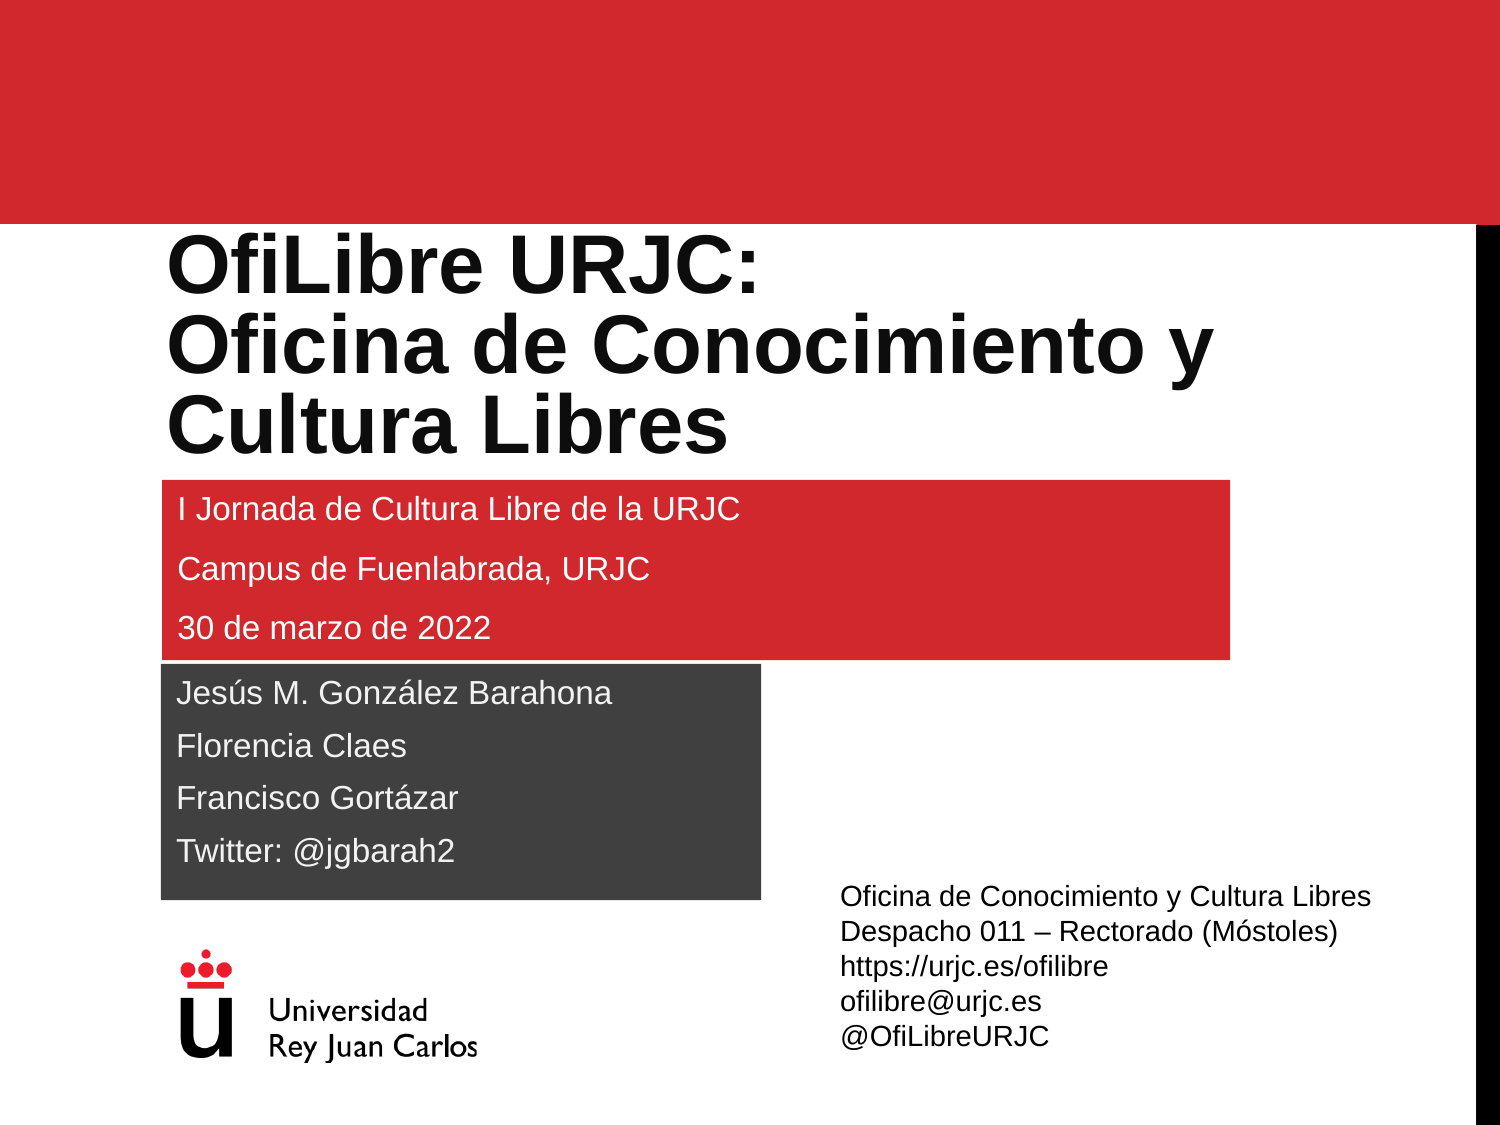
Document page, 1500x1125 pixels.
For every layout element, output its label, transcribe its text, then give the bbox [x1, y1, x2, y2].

text_box I Jornada de Cultura Libre de la URJC Campus de Fuenlabrada, URJC 30 de marzo de 2022 [162, 479, 1231, 661]
text_box OfiLibre URJC: Oficina de Conocimiento y Cultura Libres [151, 199, 1384, 541]
text_box [0, 0, 1500, 224]
picture [180, 949, 477, 1063]
text_box Oficina de Conocimiento y Cultura Libres Despacho 011 – Rectorado (Móstoles) https://urjc.es/ofilibre ofilibre@urjc.es @OfiLibreURJC [825, 870, 1446, 1065]
text_box Jesús M. González Barahona Florencia Claes Francisco Gortázar Twitter: @jgbarah2 [160, 663, 762, 901]
